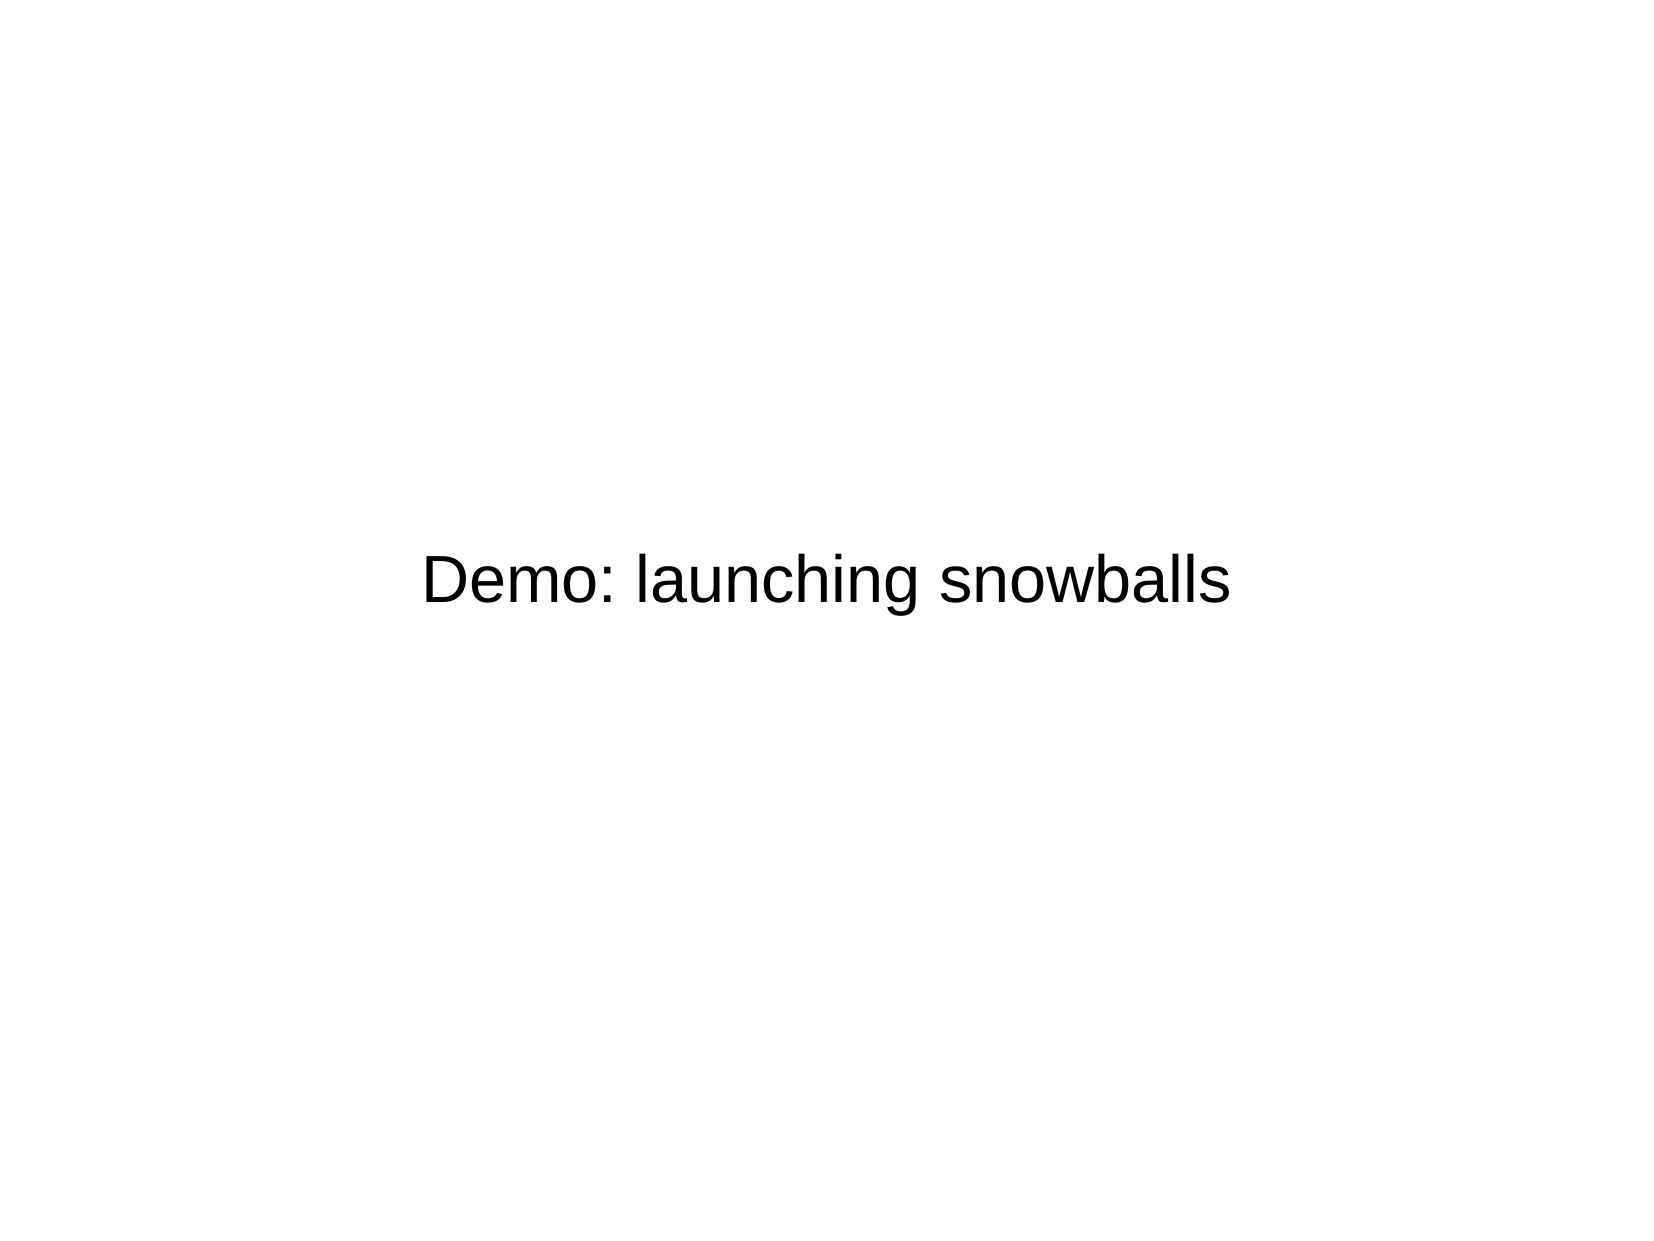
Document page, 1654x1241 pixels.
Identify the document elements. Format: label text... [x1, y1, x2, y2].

subtitle Demo: launching snowballs [82, 49, 1571, 1109]
